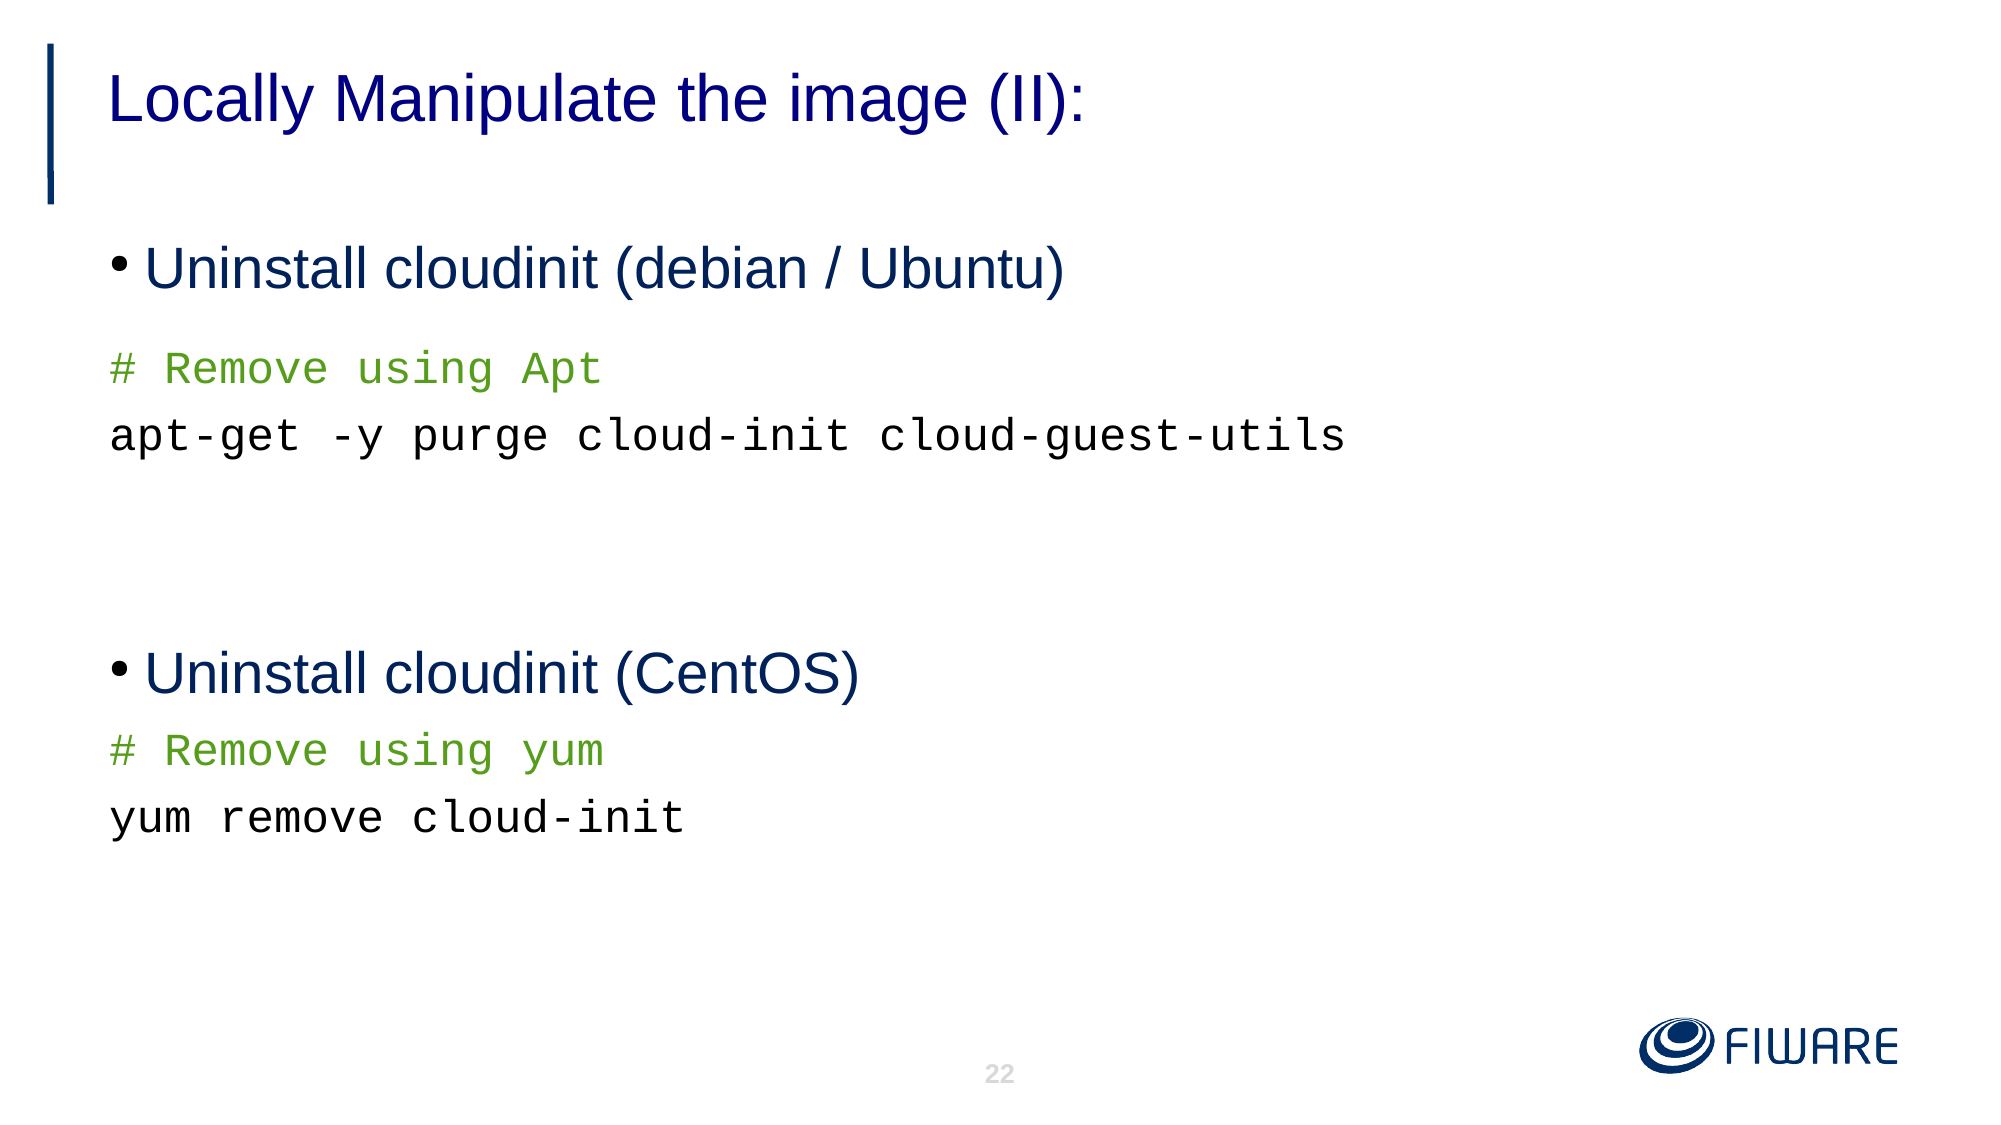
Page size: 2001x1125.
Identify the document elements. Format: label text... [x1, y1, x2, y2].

text_box # Remove using Apt apt-get -y purge cloud-init cloud-guest-utils [94, 330, 1920, 535]
picture [1635, 1012, 1905, 1077]
text_box # Remove using yum yum remove cloud-init [94, 712, 1920, 916]
slide_number <número> [887, 1042, 1113, 1103]
title Locally Manipulate the image (II): [92, 47, 1704, 142]
text_box Uninstall cloudinit (debian / Ubuntu) [94, 212, 1920, 308]
text_box Uninstall cloudinit (CentOS) [94, 617, 1920, 712]
